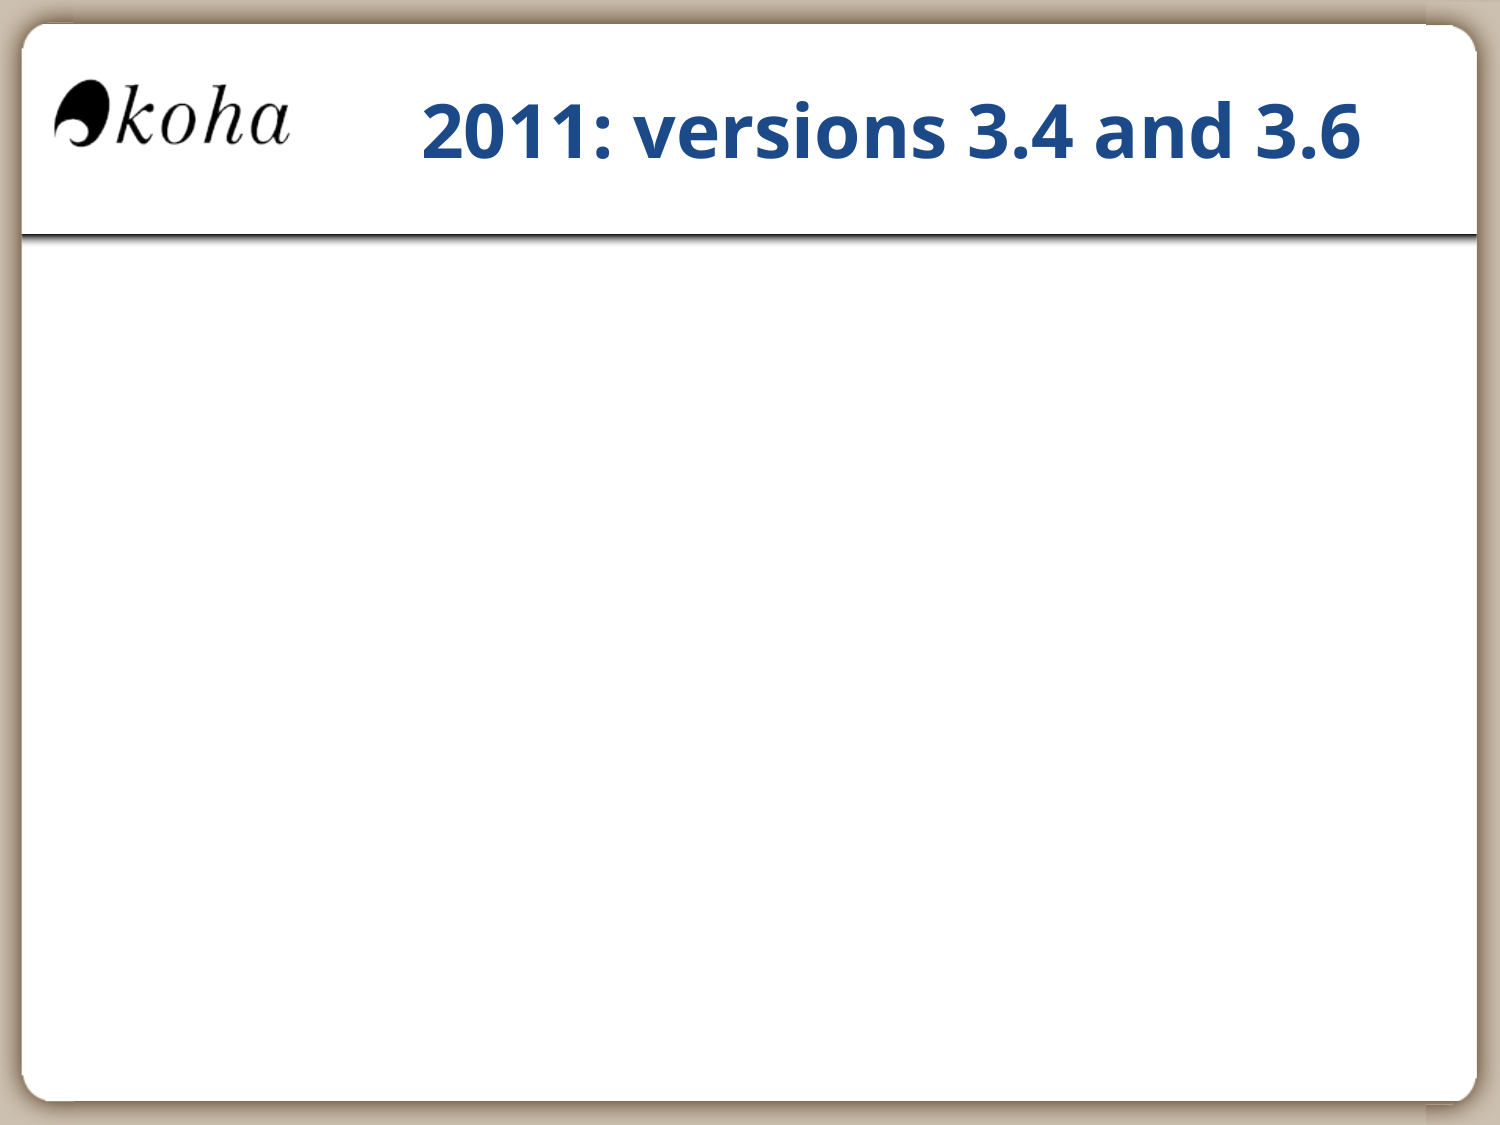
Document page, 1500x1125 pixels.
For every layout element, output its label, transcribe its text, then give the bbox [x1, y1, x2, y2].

title 2011: versions 3.4 and 3.6 [315, 0, 1463, 260]
picture [0, 0, 1500, 1125]
